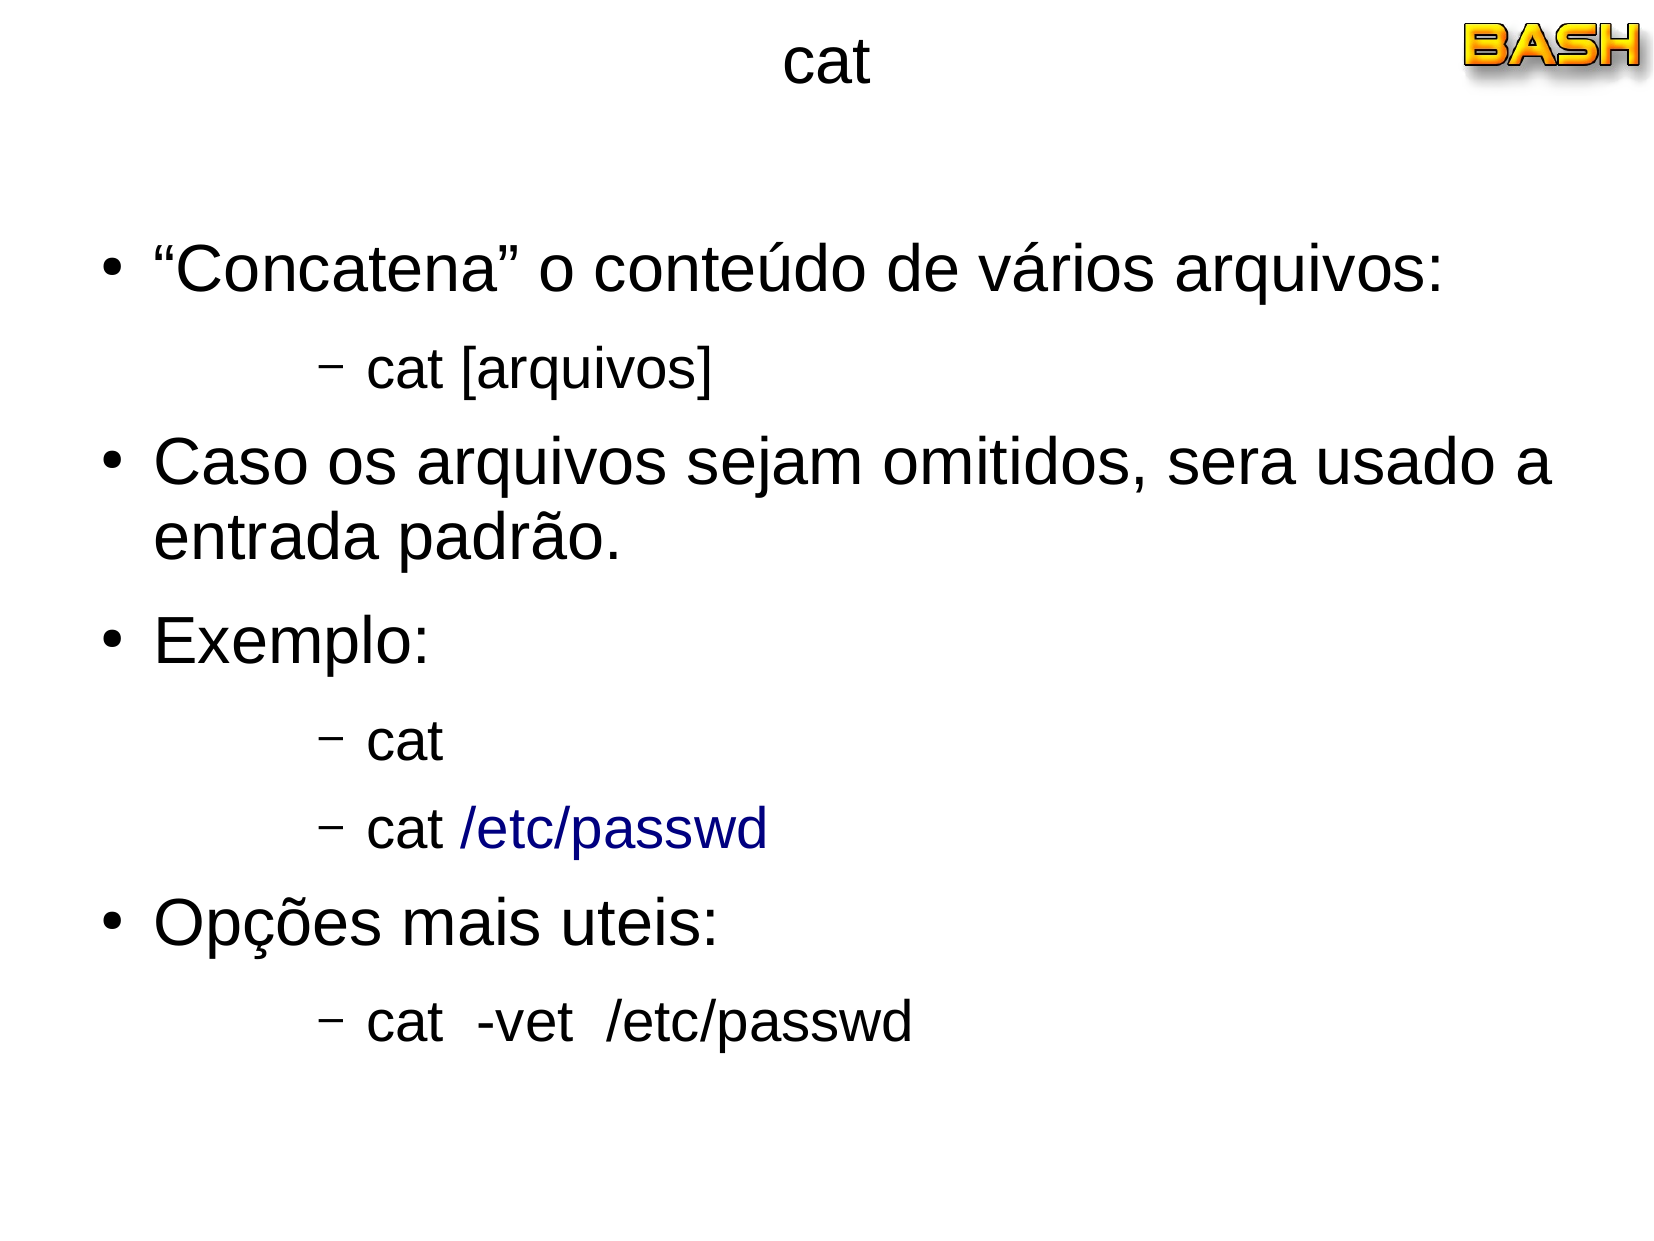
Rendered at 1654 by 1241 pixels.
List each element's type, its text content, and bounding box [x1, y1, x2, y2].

title cat [82, 22, 1571, 98]
picture [1450, 0, 1654, 96]
list “Concatena” o conteúdo de vários arquivos: cat [arquivos] Caso os arquivos sejam omitidos, sera usado a entrada padrão. Exemplo: cat cat /etc/passwd Opções mais uteis: cat -vet /etc/passwd [82, 231, 1571, 1055]
